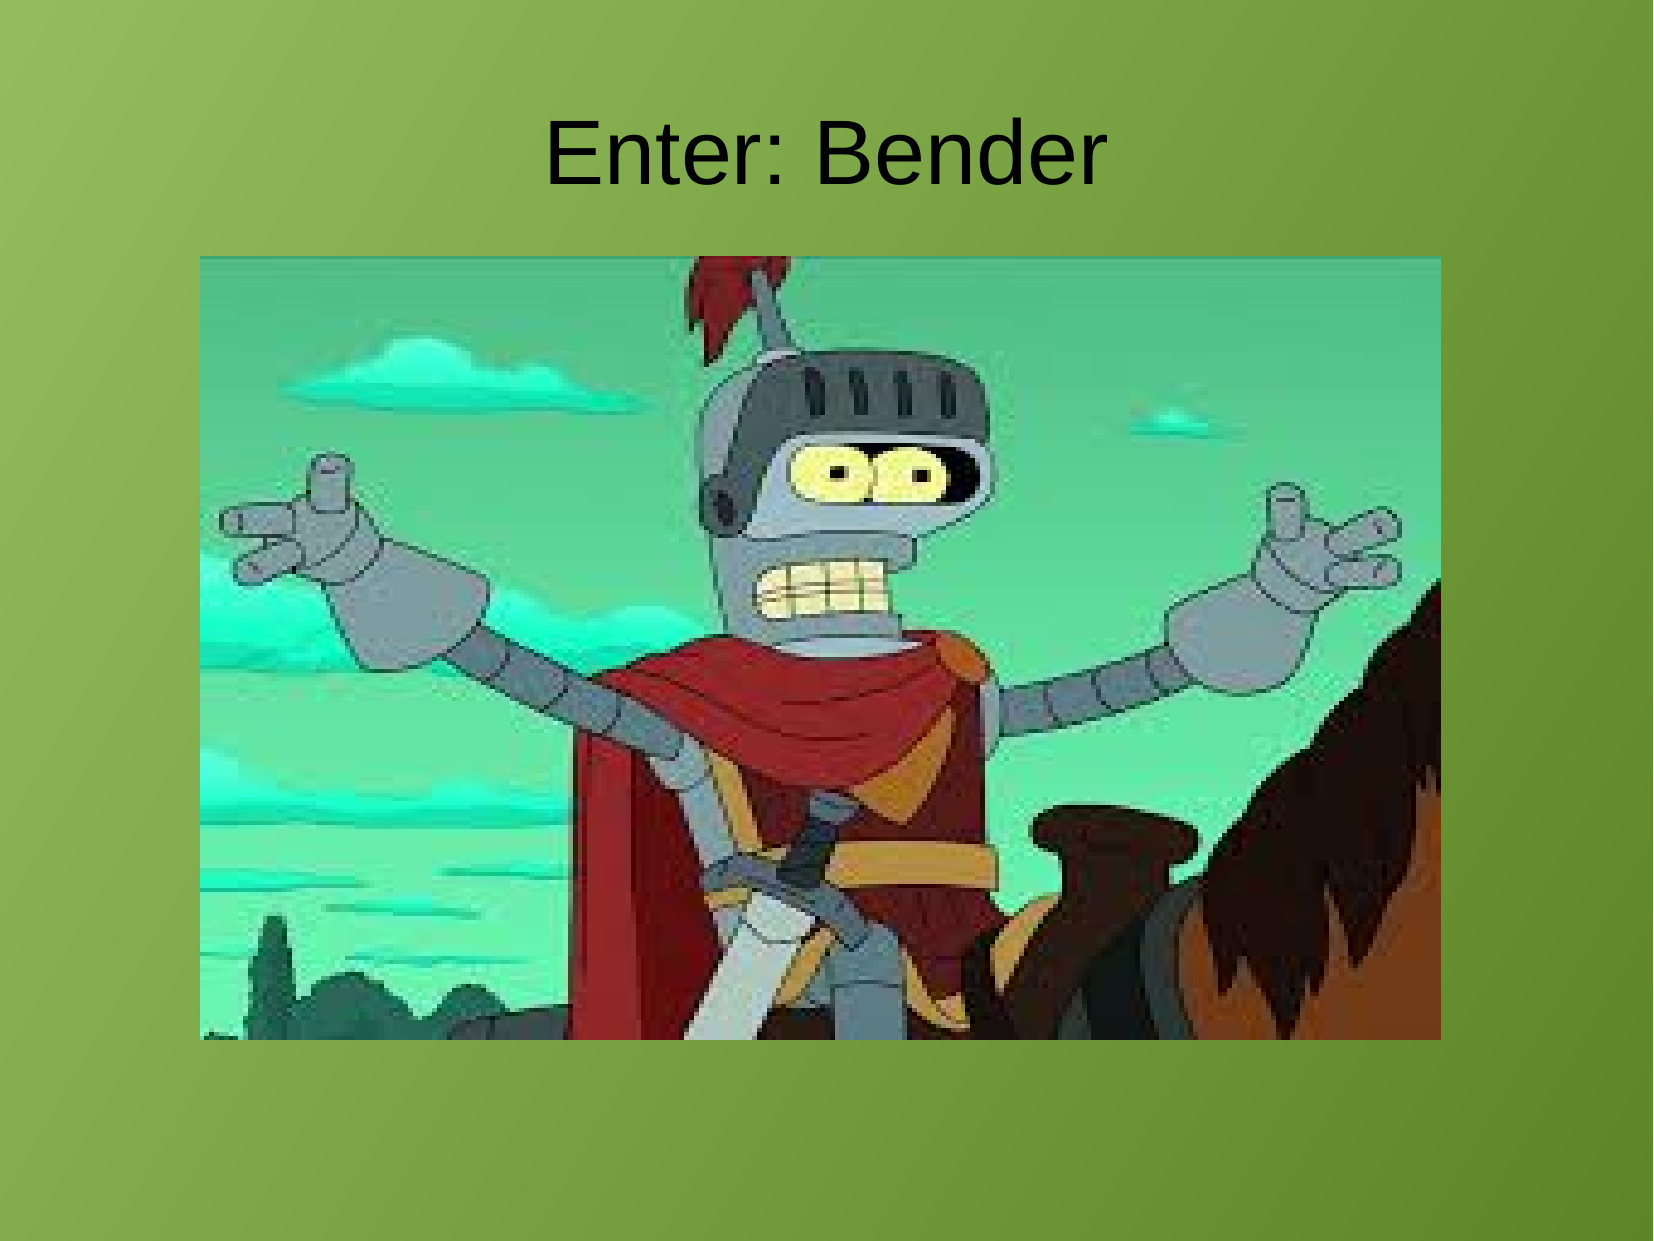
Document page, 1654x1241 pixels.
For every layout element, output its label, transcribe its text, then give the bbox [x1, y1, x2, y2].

title Enter: Bender [82, 49, 1571, 257]
picture [200, 256, 1441, 1040]
